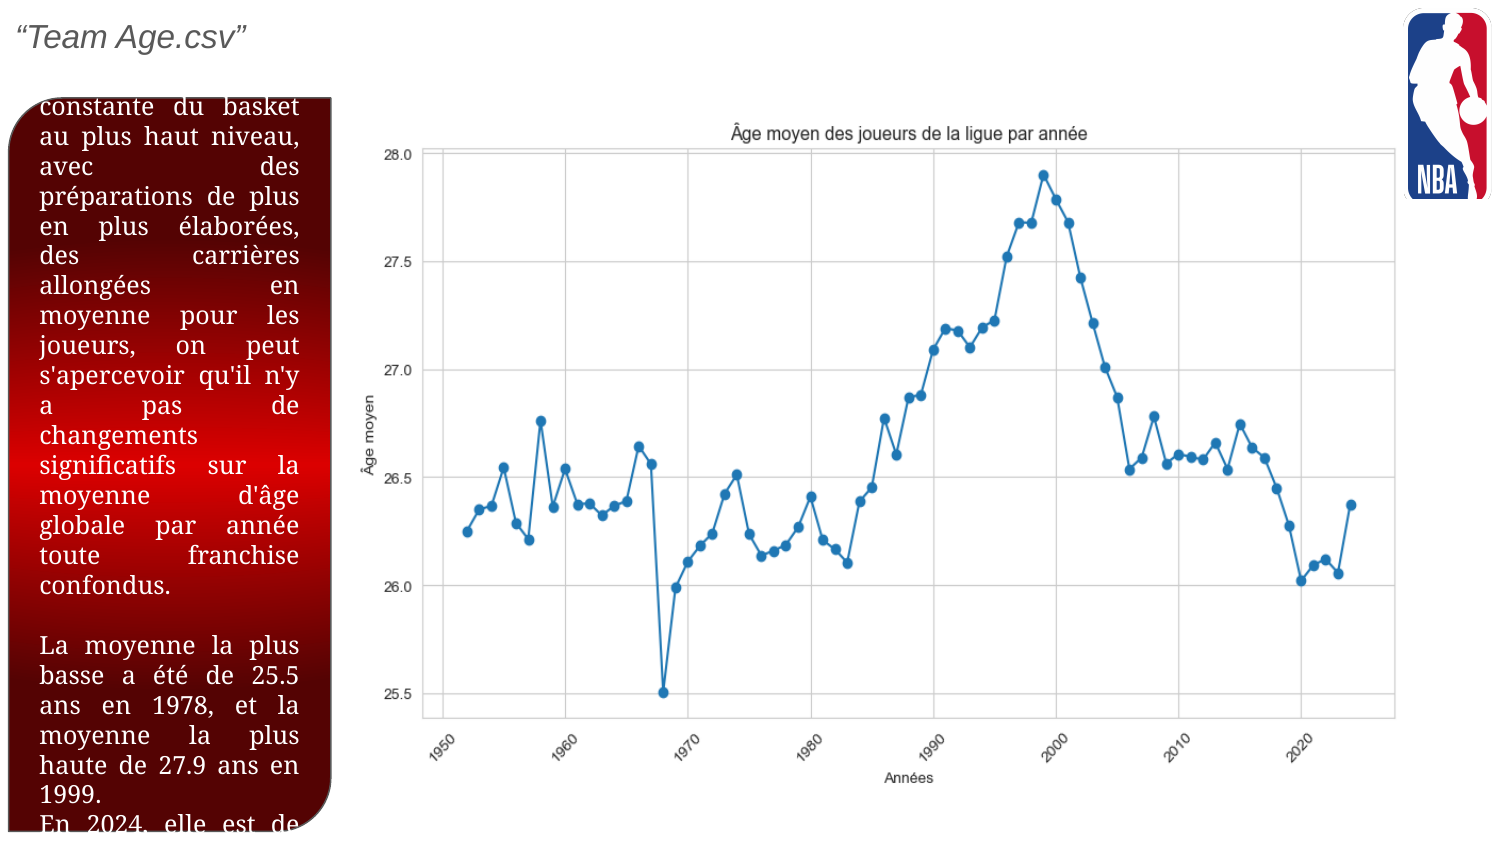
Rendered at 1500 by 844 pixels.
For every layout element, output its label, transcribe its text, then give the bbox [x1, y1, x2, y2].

text_box Malgré une évolution constante du basket au plus haut niveau, avec des préparations de plus en plus élaborées, des carrières allongées en moyenne pour les joueurs, on peut s'apercevoir qu'il n'y a pas de changements significatifs sur la moyenne d'âge globale par année toute franchise confondus. La moyenne la plus basse a été de 25.5 ans en 1978, et la moyenne la plus haute de 27.9 ans en 1999. En 2024, elle est de 26.38 ans. [8, 97, 331, 832]
picture [351, 0, 1492, 797]
text_box “Team Age.csv” [0, 0, 272, 70]
